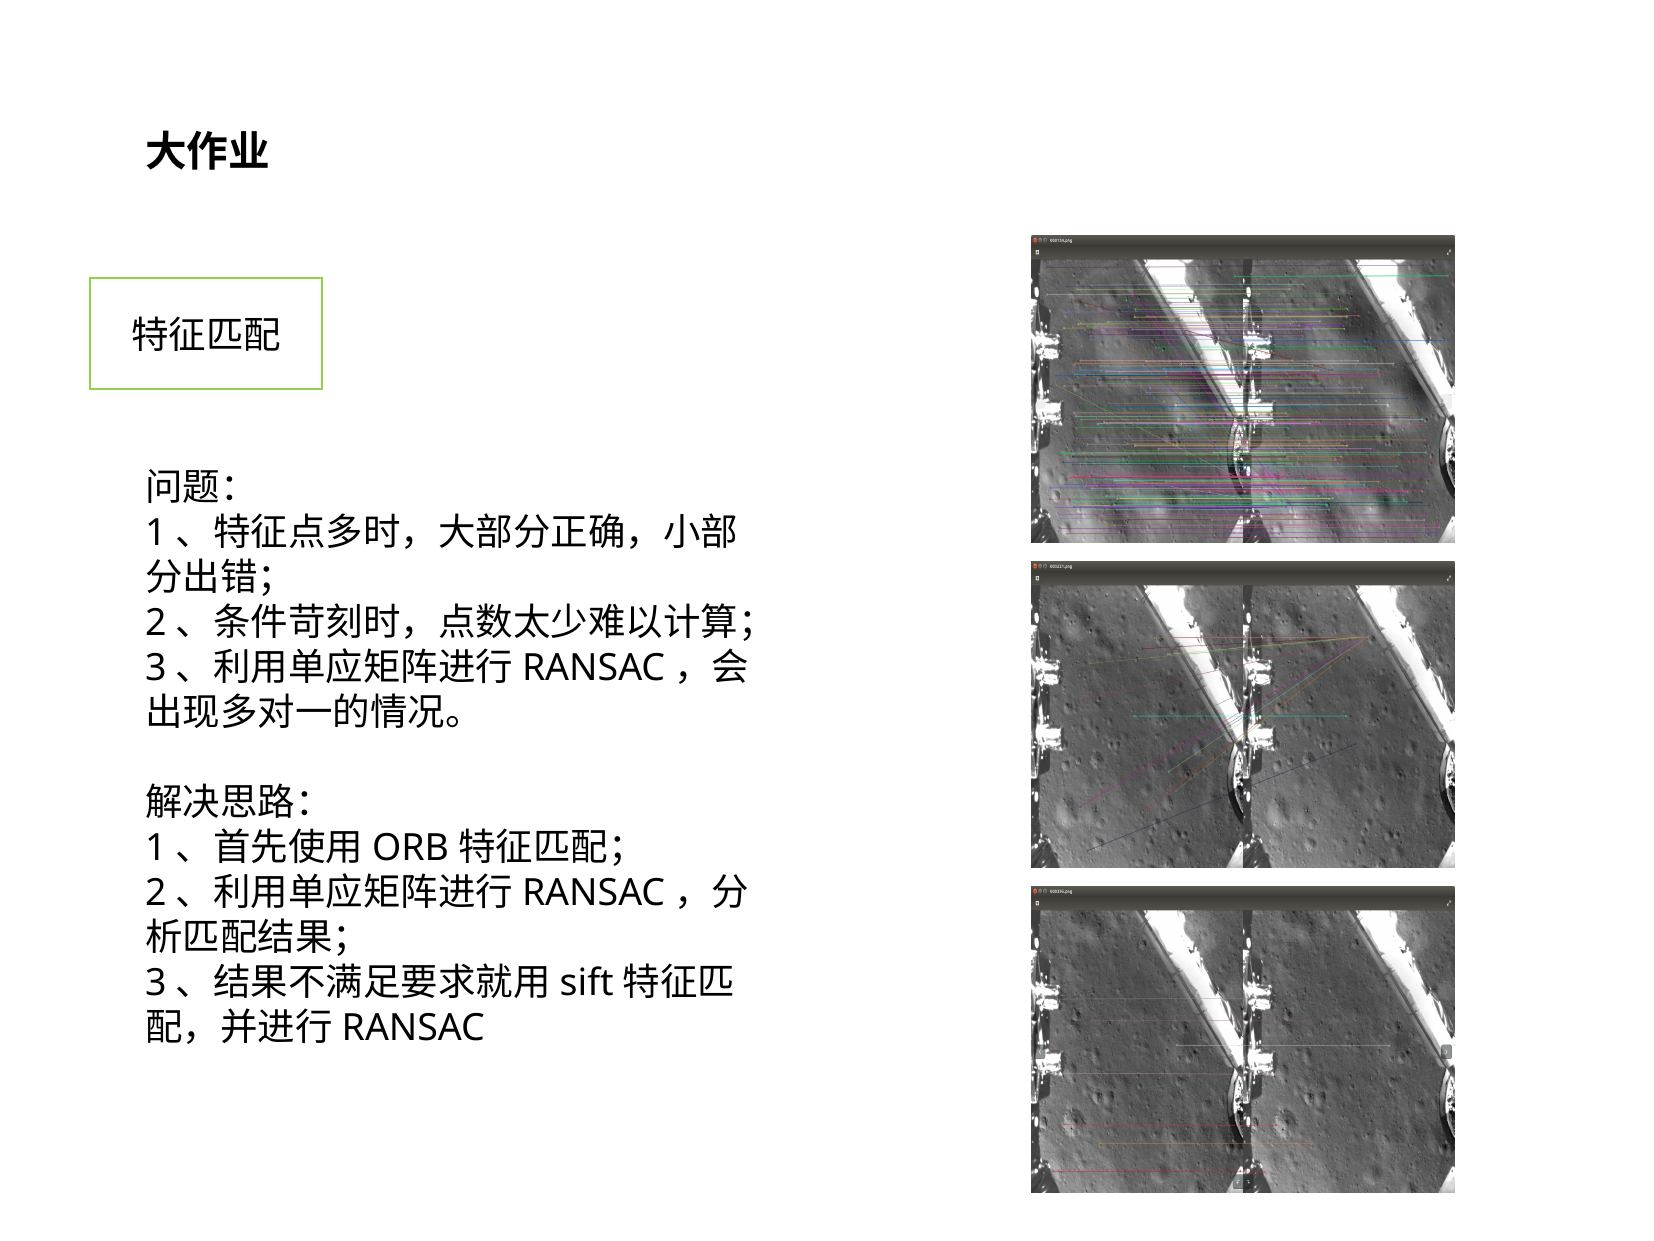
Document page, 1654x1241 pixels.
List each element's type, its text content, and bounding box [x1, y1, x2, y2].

text_box 问题： 1、特征点多时，大部分正确，小部分出错； 2、条件苛刻时，点数太少难以计算； 3、利用单应矩阵进行RANSAC，会出现多对一的情况。 解决思路： 1、首先使用ORB特征匹配； 2、利用单应矩阵进行RANSAC，分析匹配结果； 3、结果不满足要求就用sift特征匹配，并进行RANSAC [130, 455, 777, 1101]
picture [1031, 561, 1455, 868]
text_box 大作业 [130, 117, 673, 183]
text_box 特征匹配 [90, 278, 323, 389]
picture [1031, 886, 1455, 1193]
picture [1031, 235, 1455, 543]
